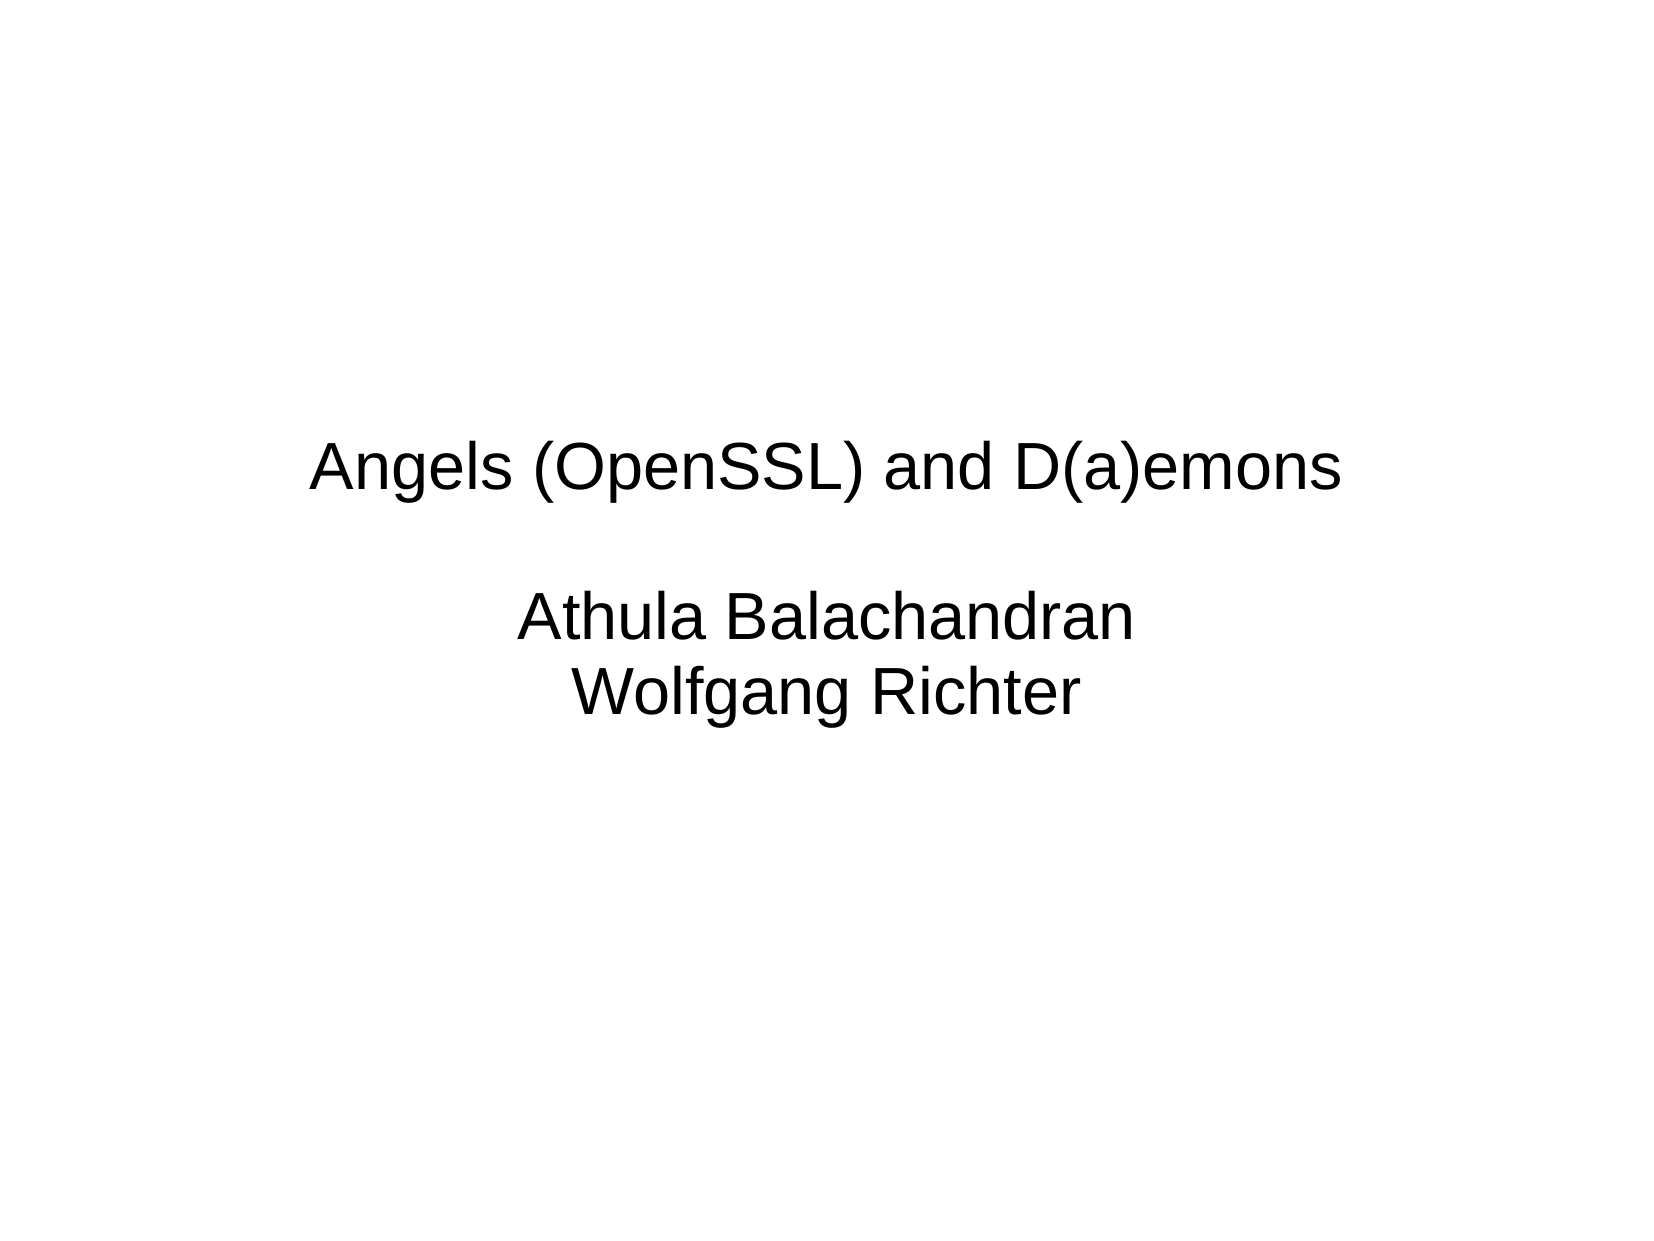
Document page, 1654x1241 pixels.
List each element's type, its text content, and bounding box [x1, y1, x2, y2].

subtitle Angels (OpenSSL) and D(a)emons Athula Balachandran Wolfgang Richter [82, 56, 1571, 1102]
